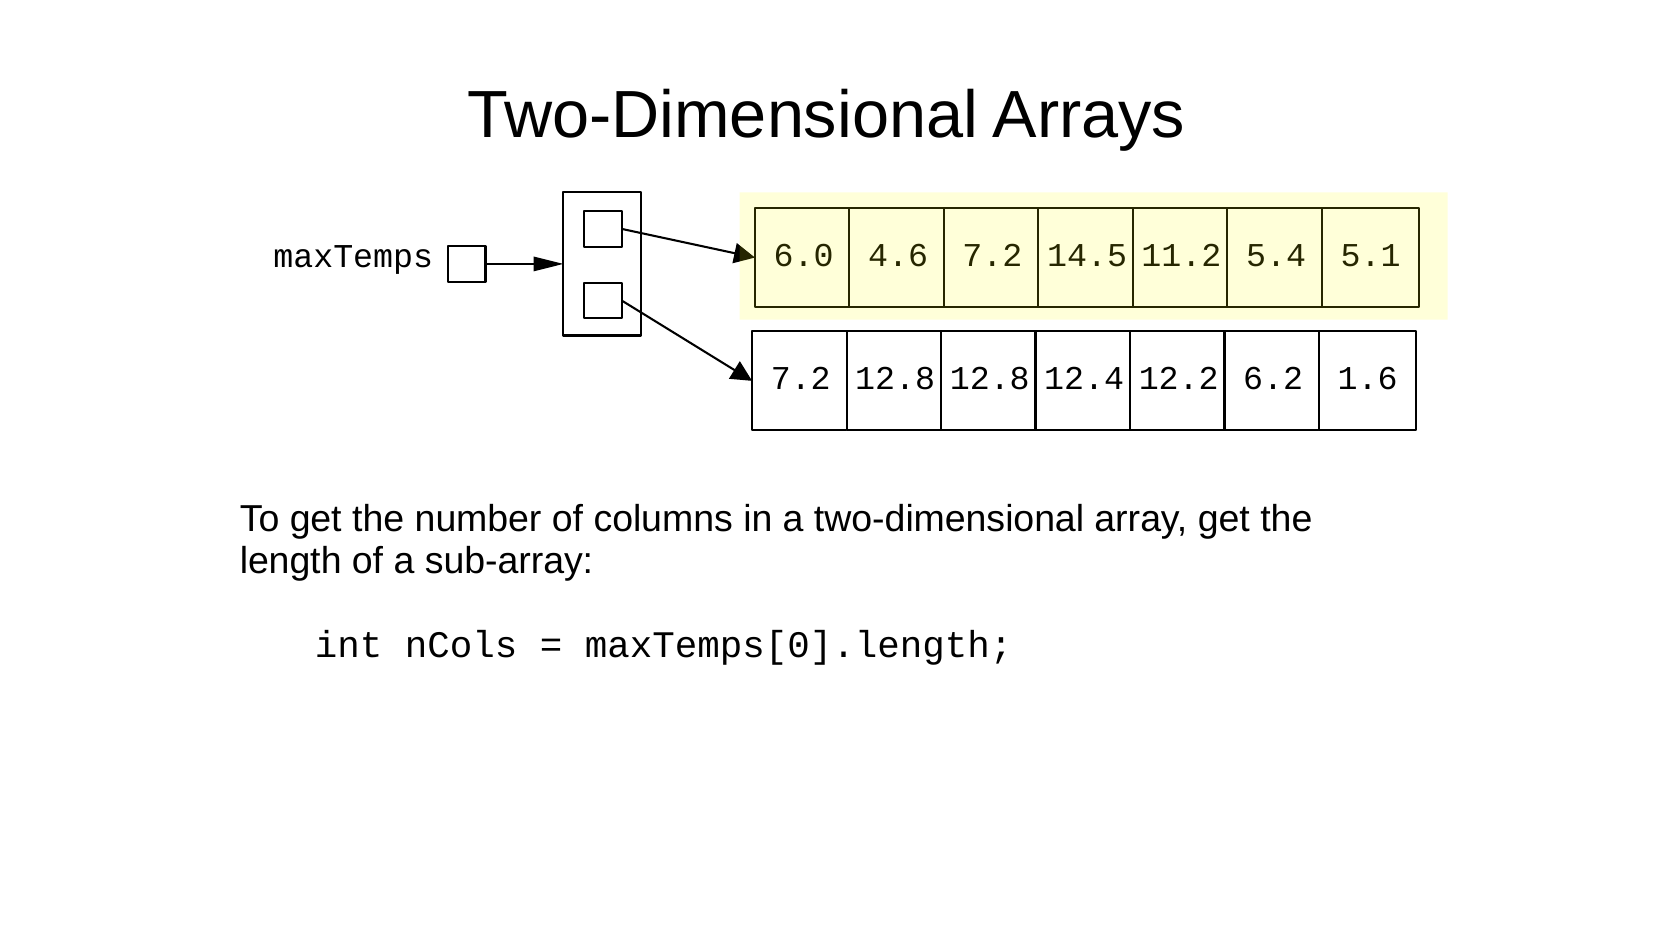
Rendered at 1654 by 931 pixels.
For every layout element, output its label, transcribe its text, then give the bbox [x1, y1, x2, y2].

text_box [739, 192, 1448, 320]
text_box maxTemps [258, 232, 449, 286]
text_box [563, 192, 641, 336]
text_box 1.6 [1318, 331, 1417, 431]
text_box 12.4 [1035, 331, 1130, 431]
text_box [448, 245, 486, 282]
text_box 6.2 [1224, 331, 1318, 431]
text_box To get the number of columns in a two-dimensional array, get the length of a sub-array: int nCols = maxTemps[0].length; [225, 490, 1328, 677]
title Two-Dimensional Arrays [82, 37, 1571, 193]
text_box 7.2 [752, 331, 846, 431]
text_box 12.8 [941, 331, 1035, 431]
text_box 12.8 [846, 331, 941, 431]
text_box 12.2 [1130, 331, 1224, 431]
